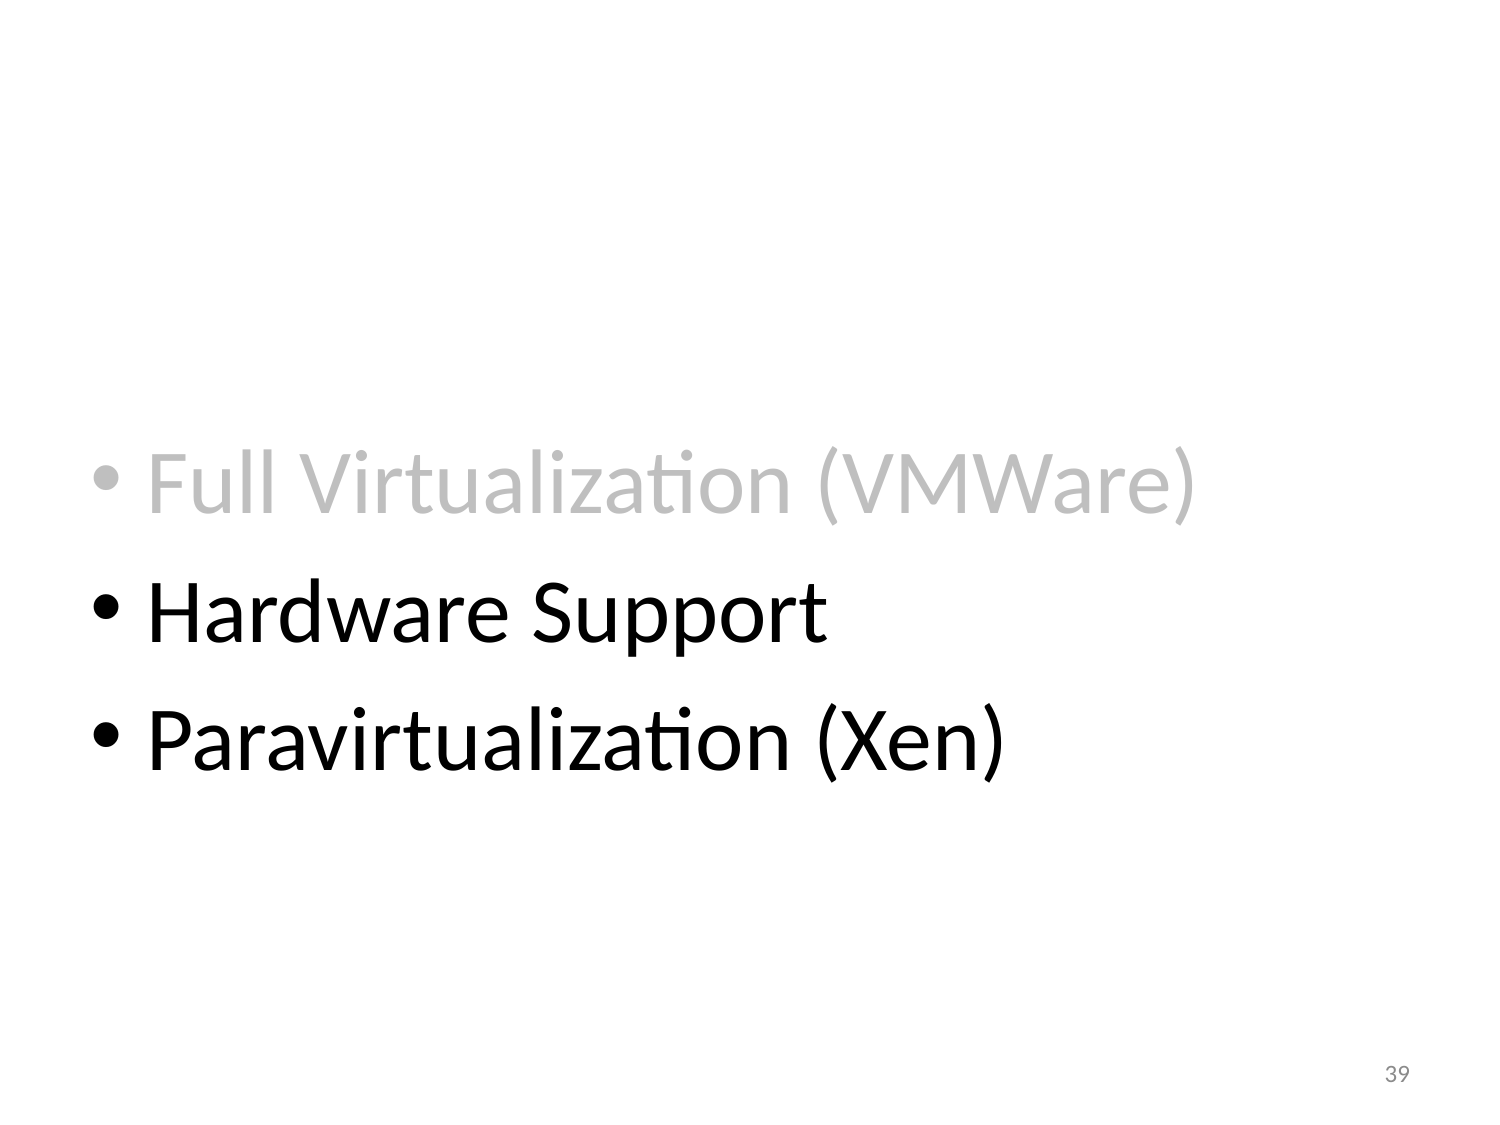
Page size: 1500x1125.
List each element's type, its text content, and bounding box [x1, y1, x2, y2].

list Full Virtualization (VMWare) Hardware Support Paravirtualization (Xen) [75, 128, 1425, 1083]
slide_number <number> [1074, 1042, 1425, 1103]
